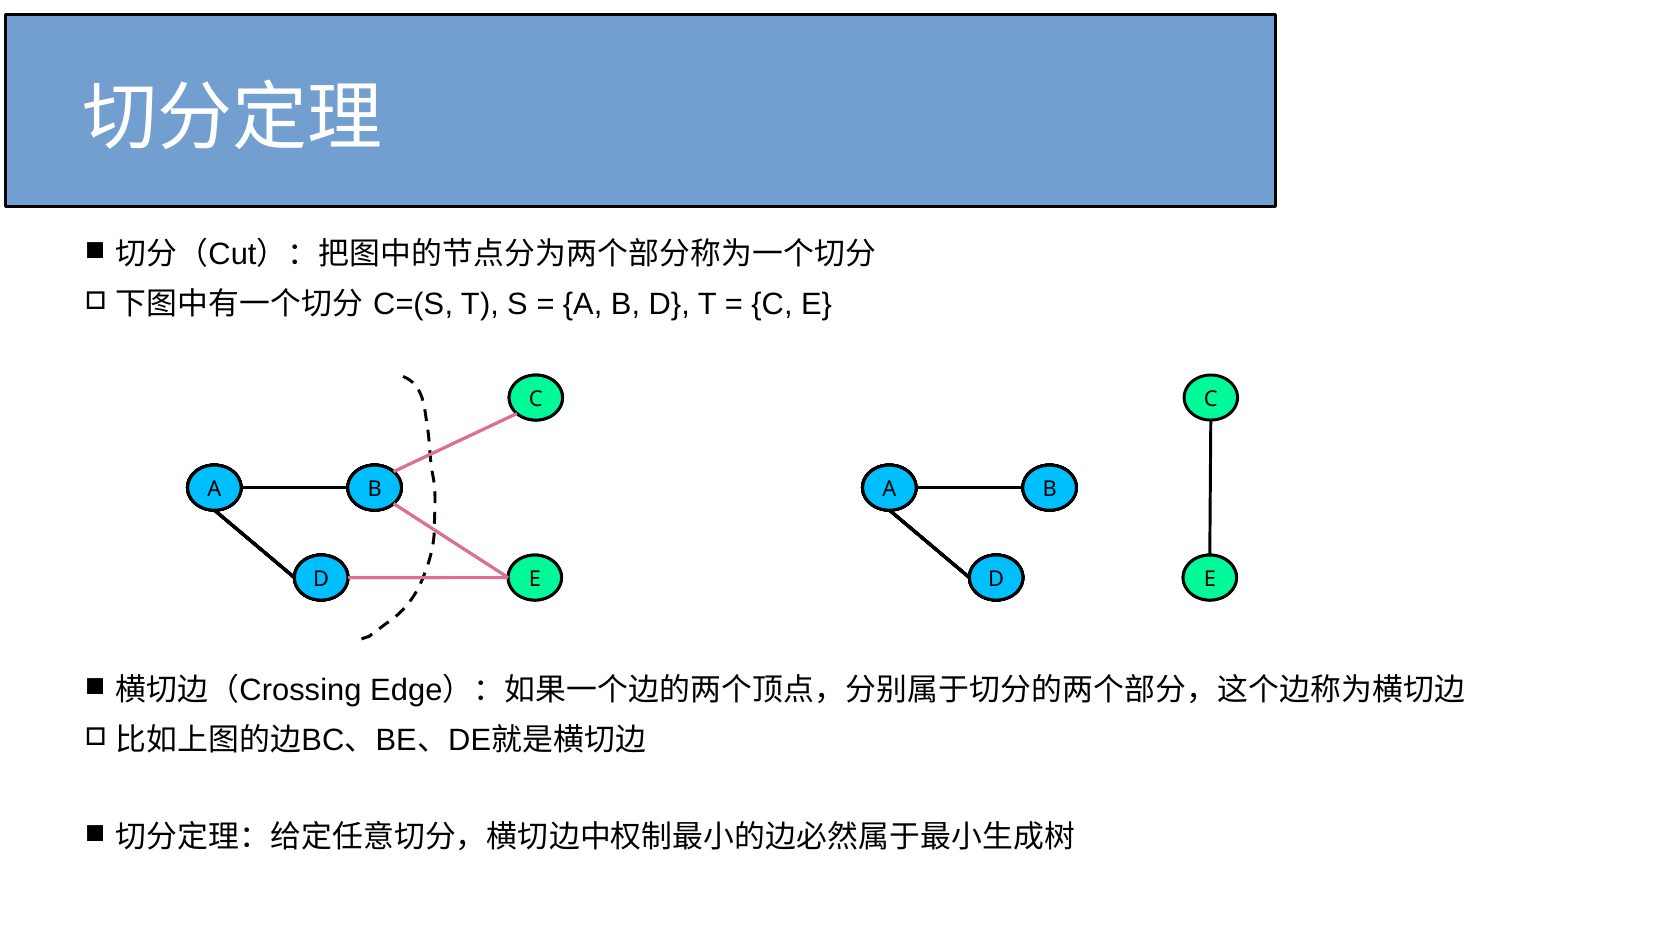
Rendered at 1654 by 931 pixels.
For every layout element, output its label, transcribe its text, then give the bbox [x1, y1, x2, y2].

text_box D [969, 555, 1023, 601]
text_box E [508, 555, 562, 601]
list 切分（Cut）：把图中的节点分为两个部分称为一个切分 下图中有一个切分 C=(S, T), S = {A, B, D}, T = {C, E} 横切边（Crossing Edge）：如果一个边的两个顶点，分别属于切分的两个部分，这个边称为横切边 比如上图的边BC、BE、DE就是横切边 切分定理：给定任意切分，横切边中权制最小的边必然属于最小生成树 [75, 236, 1552, 863]
text_box A [862, 465, 917, 511]
text_box C [1184, 375, 1238, 421]
text_box B [1022, 465, 1077, 511]
text_box A [187, 465, 242, 511]
text_box E [1183, 555, 1237, 601]
text_box B [347, 465, 402, 511]
title 切分定理 [82, 44, 1235, 192]
text_box D [294, 555, 348, 601]
text_box C [509, 375, 563, 421]
